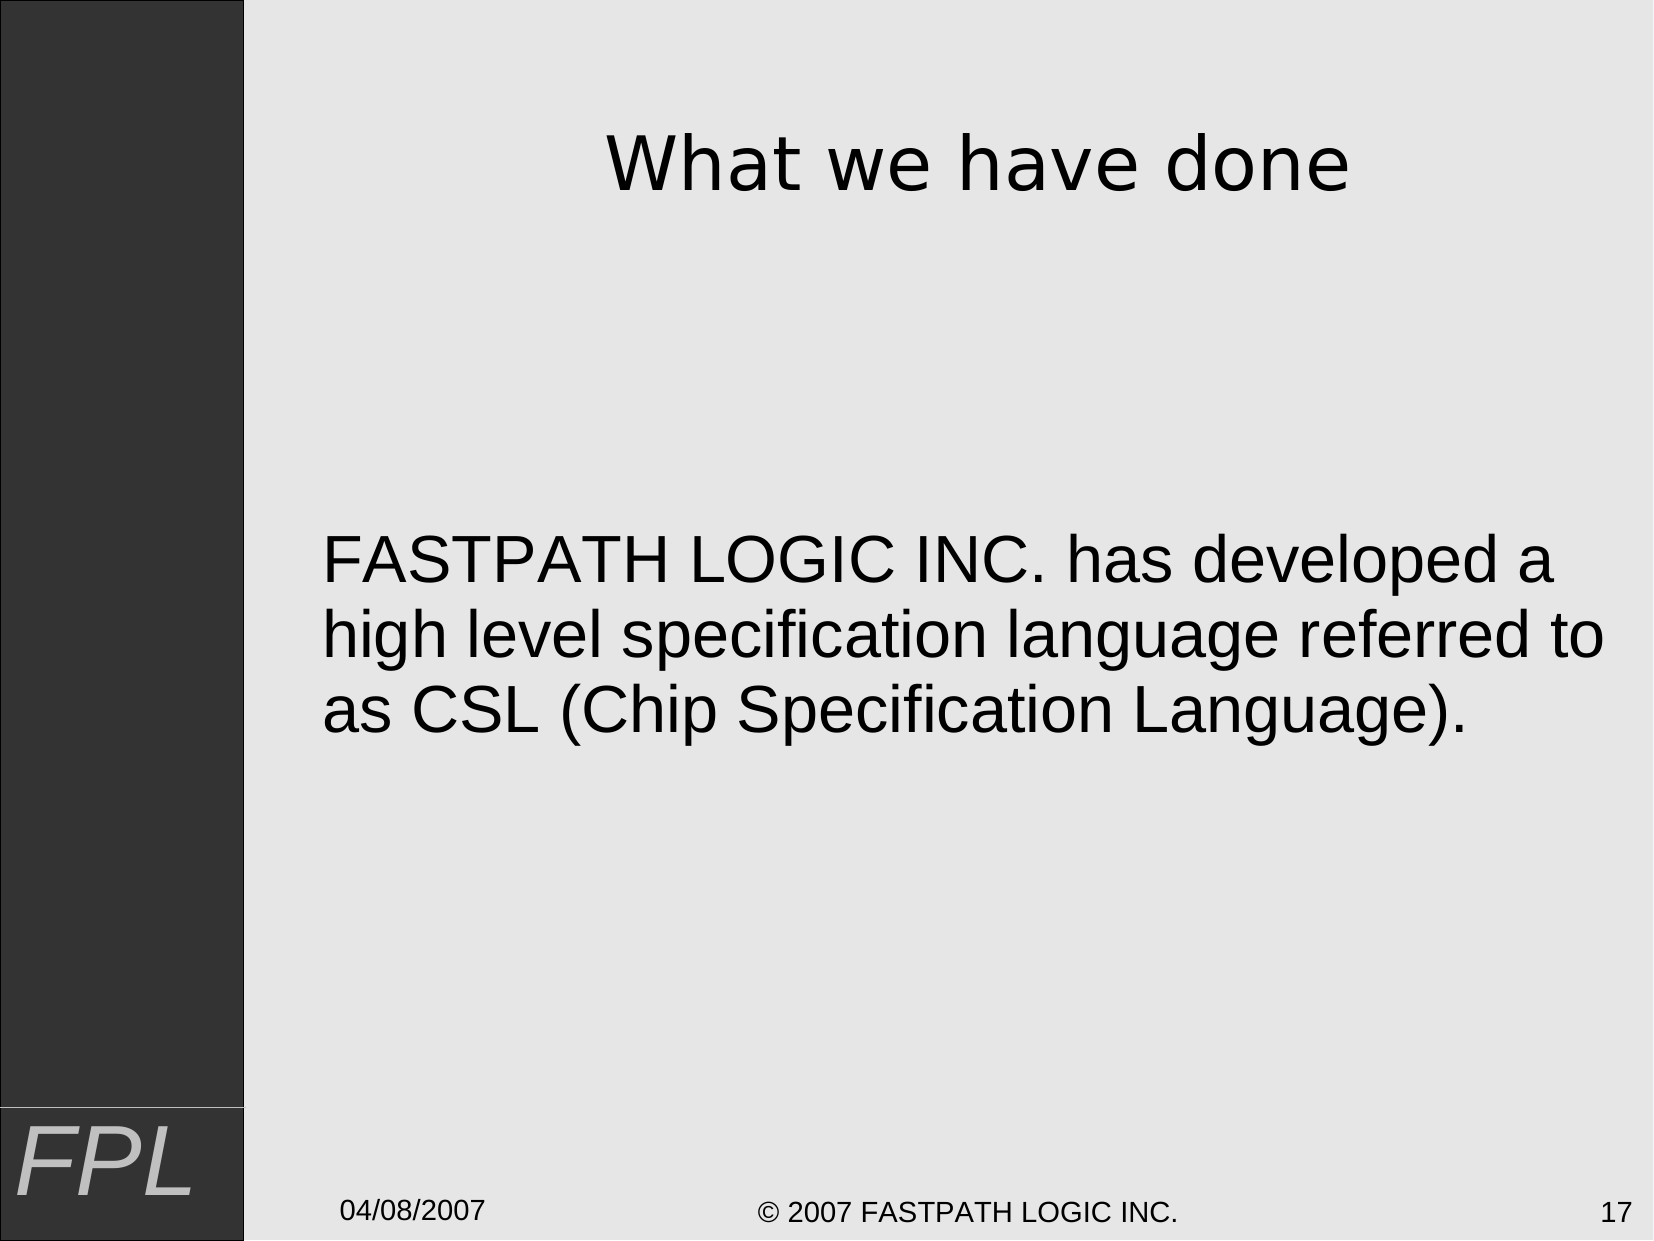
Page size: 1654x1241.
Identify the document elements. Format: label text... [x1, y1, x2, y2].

subtitle FASTPATH LOGIC INC. has developed a high level specification language referred to as CSL (Chip Specification Language). [322, 272, 1635, 1179]
title What we have done [427, 57, 1530, 272]
